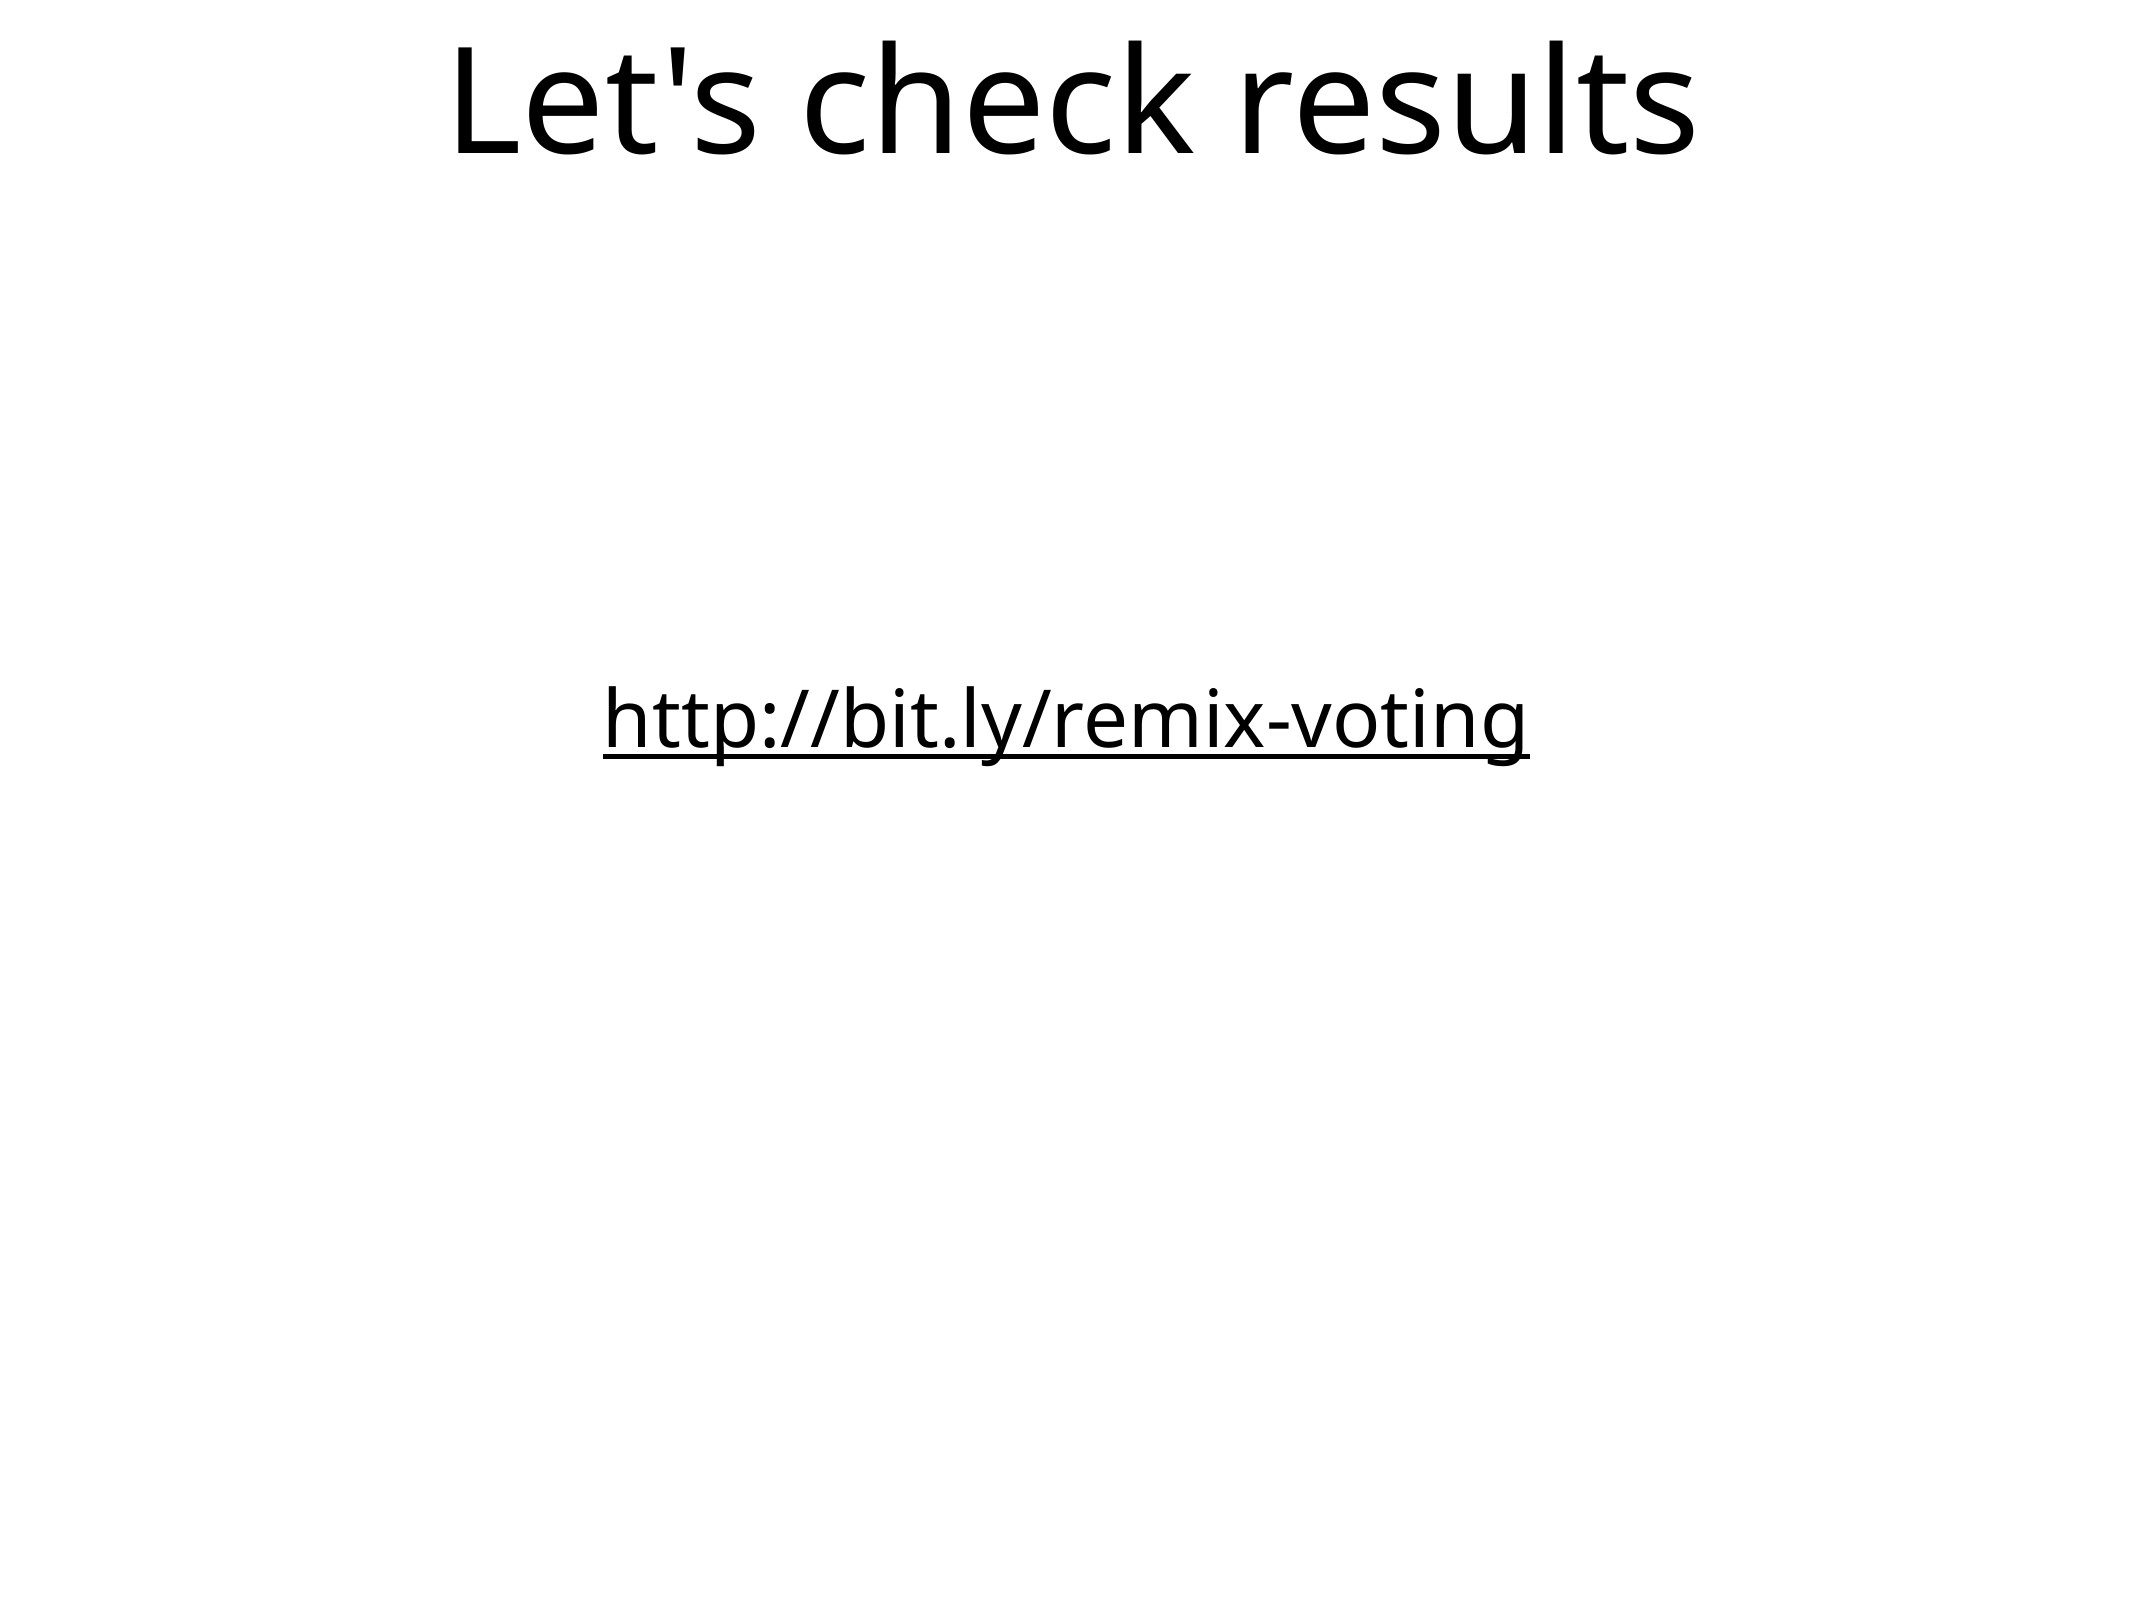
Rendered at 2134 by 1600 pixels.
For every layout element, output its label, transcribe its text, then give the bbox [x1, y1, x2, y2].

subtitle http://bit.ly/remix-voting [112, 660, 2021, 940]
title Let's check results [76, 0, 2071, 211]
